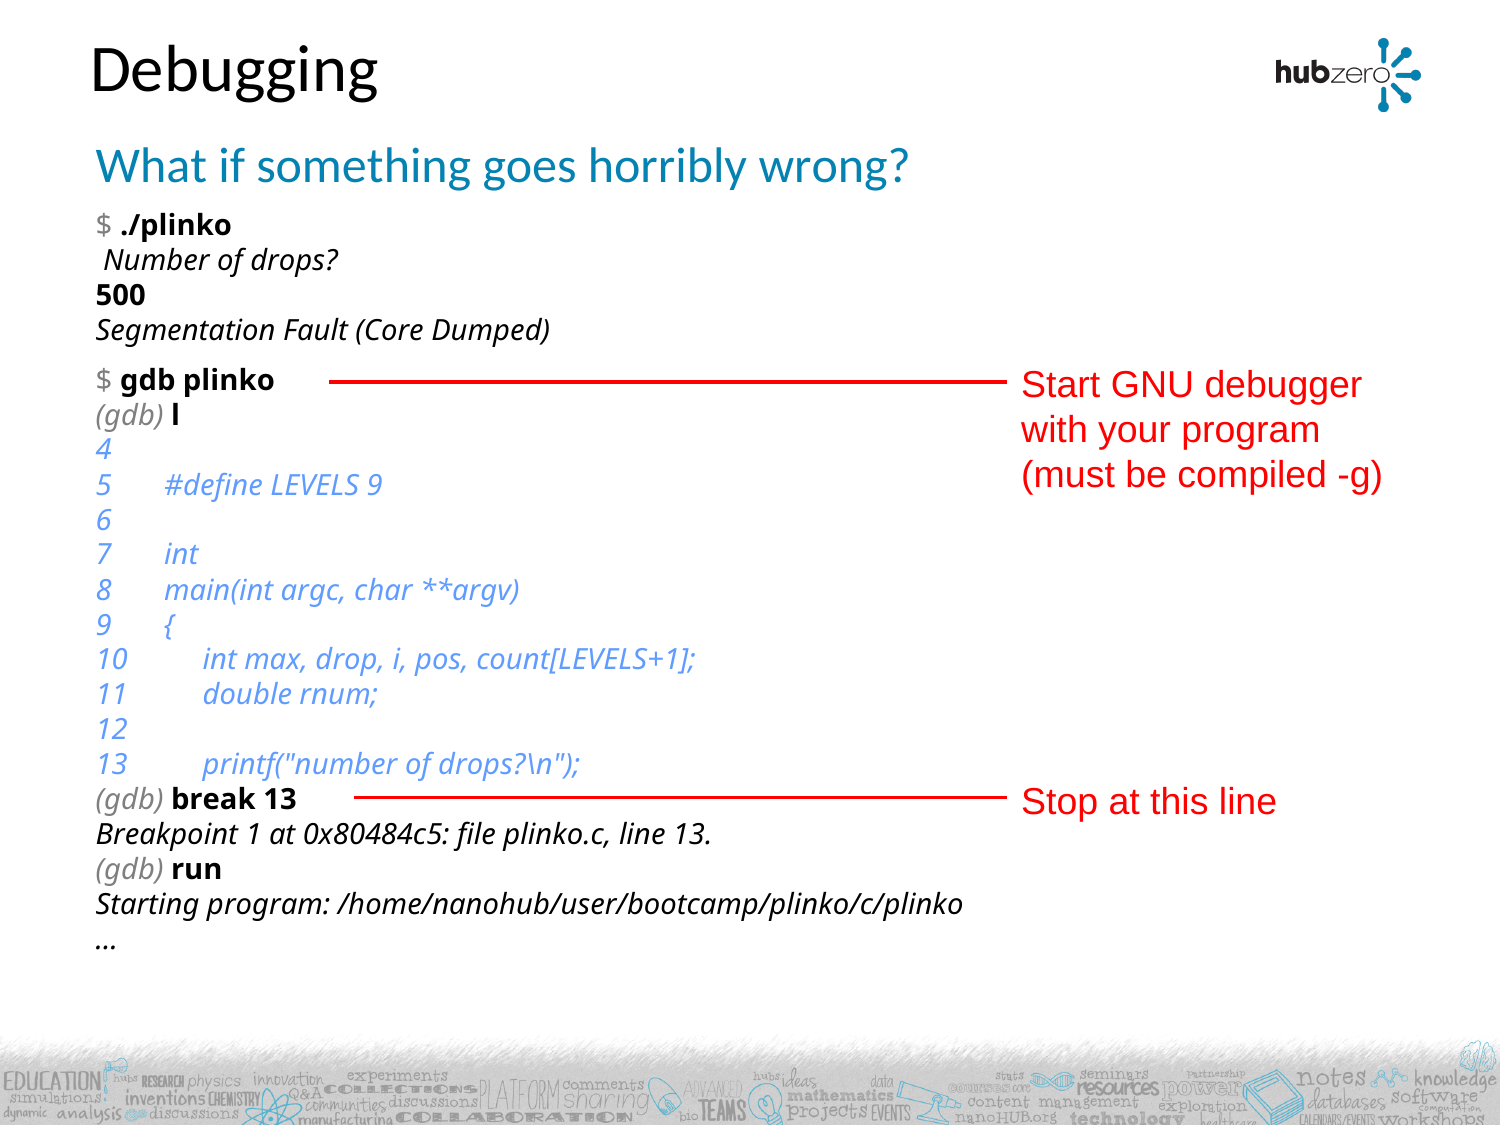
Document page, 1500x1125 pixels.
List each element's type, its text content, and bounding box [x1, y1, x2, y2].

text_box Stop at this line [1006, 769, 1293, 830]
text_box Debugging [75, 12, 1249, 118]
text_box Start GNU debugger with your program (must be compiled -g) [1006, 352, 1399, 503]
picture [0, 1034, 1500, 1125]
picture [1272, 35, 1424, 115]
text_box What if something goes horribly wrong? $ ./plinko Number of drops? 500 Segmentation Fault (Core Dumped) $ gdb plinko (gdb) l 4 5 #define LEVELS 9 6 7 int 8 main(int argc, char **argv) 9 { 10 int max, drop, i, pos, count[LEVELS+1]; 11 double rnum; 12 13 printf("number of drops?\n"); (gdb) break 13 Breakpoint 1 at 0x80484c5: file plinko.c, line 13. (gdb) run Starting program: /home/nanohub/user/bootcamp/plinko/c/plinko … [80, 124, 980, 999]
